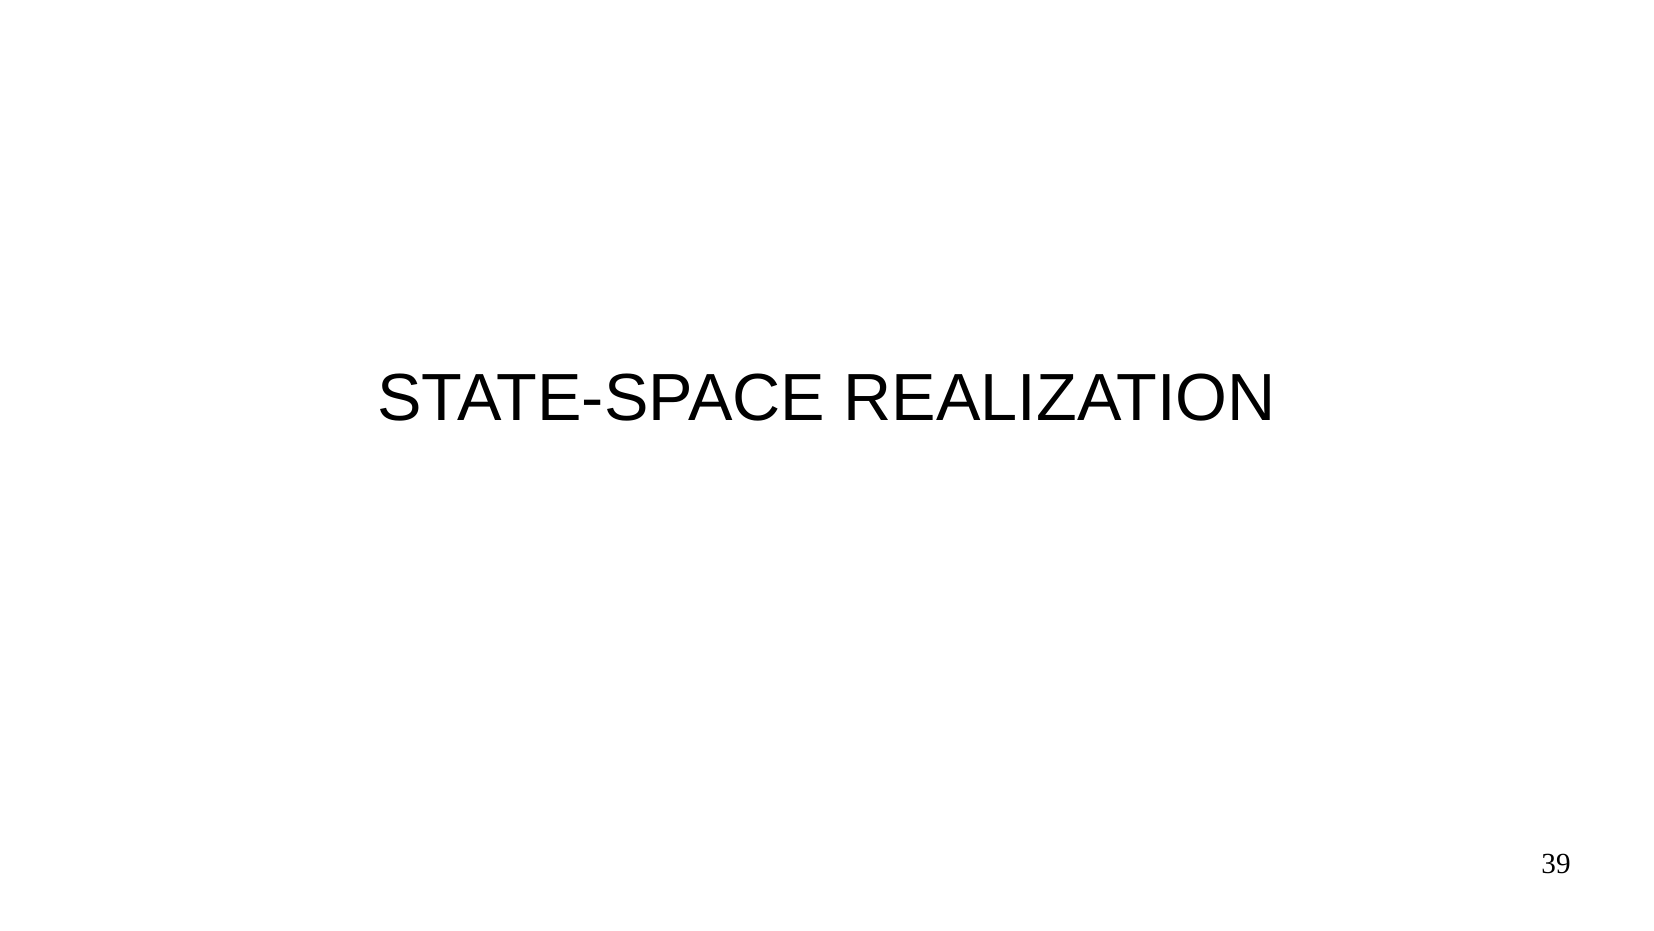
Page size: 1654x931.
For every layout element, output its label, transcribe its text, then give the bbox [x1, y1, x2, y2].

subtitle STATE-SPACE REALIZATION [82, 37, 1571, 757]
